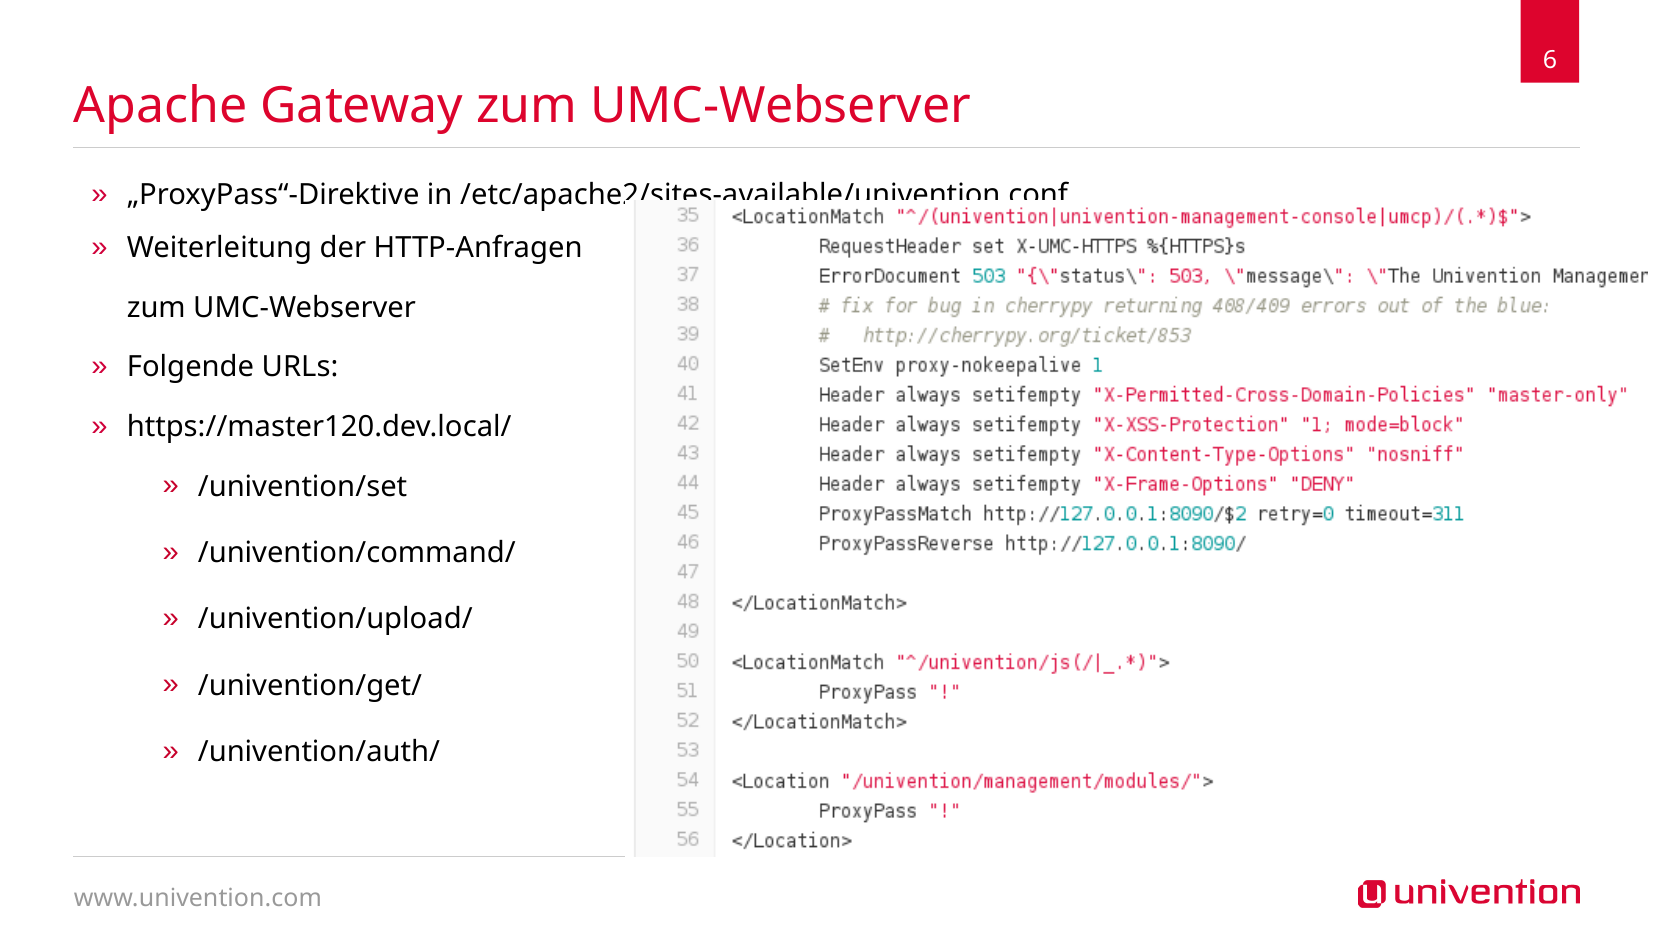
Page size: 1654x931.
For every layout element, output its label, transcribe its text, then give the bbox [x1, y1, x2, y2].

list Weiterleitung der HTTP-Anfragen zum UMC-Webserver Folgende URLs: https://master120.dev.local/ /univention/set /univention/command/ /univention/upload/ /univention/get/ /univention/auth/ [73, 206, 650, 910]
picture [1358, 879, 1580, 908]
picture [625, 200, 1648, 857]
list „ProxyPass“-Direktive in /etc/apache2/sites-available/univention.conf [73, 153, 1241, 206]
title Apache Gateway zum UMC-Webserver [73, 59, 1580, 148]
